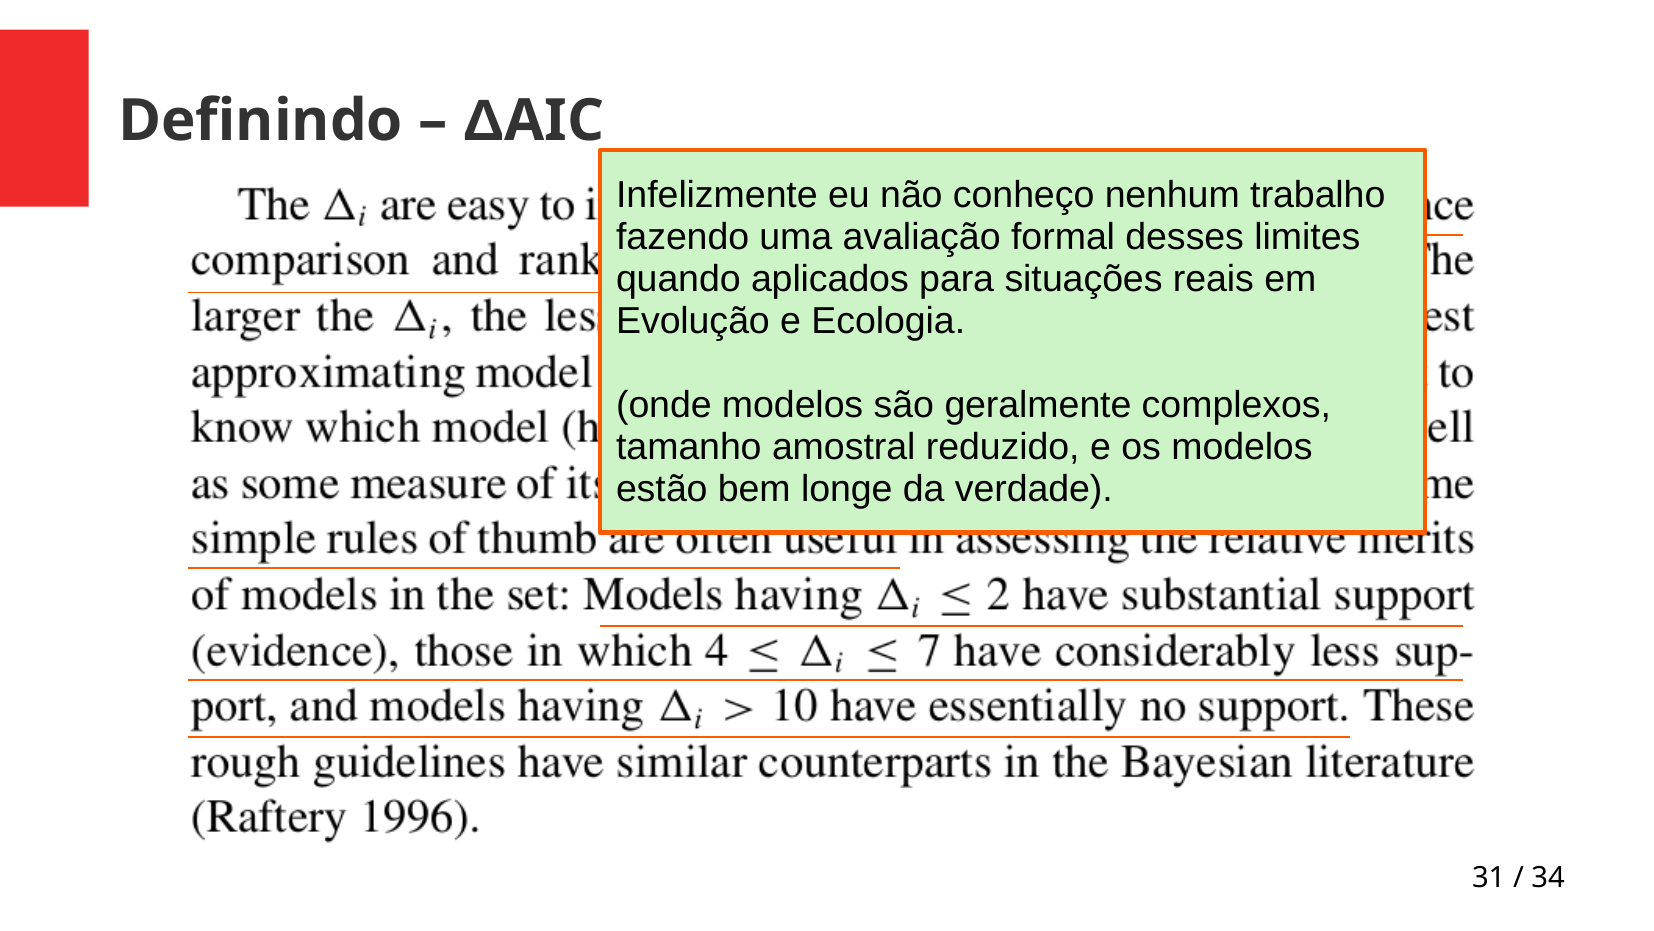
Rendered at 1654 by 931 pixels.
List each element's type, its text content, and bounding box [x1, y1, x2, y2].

text_box Infelizmente eu não conheço nenhum trabalho fazendo uma avaliação formal desses limites quando aplicados para situações reais em Evolução e Ecologia. (onde modelos são geralmente complexos, tamanho amostral reduzido, e os modelos estão bem longe da verdade). [600, 150, 1426, 533]
title Definindo – ΔAIC [118, 29, 1595, 207]
picture [166, 179, 1490, 846]
